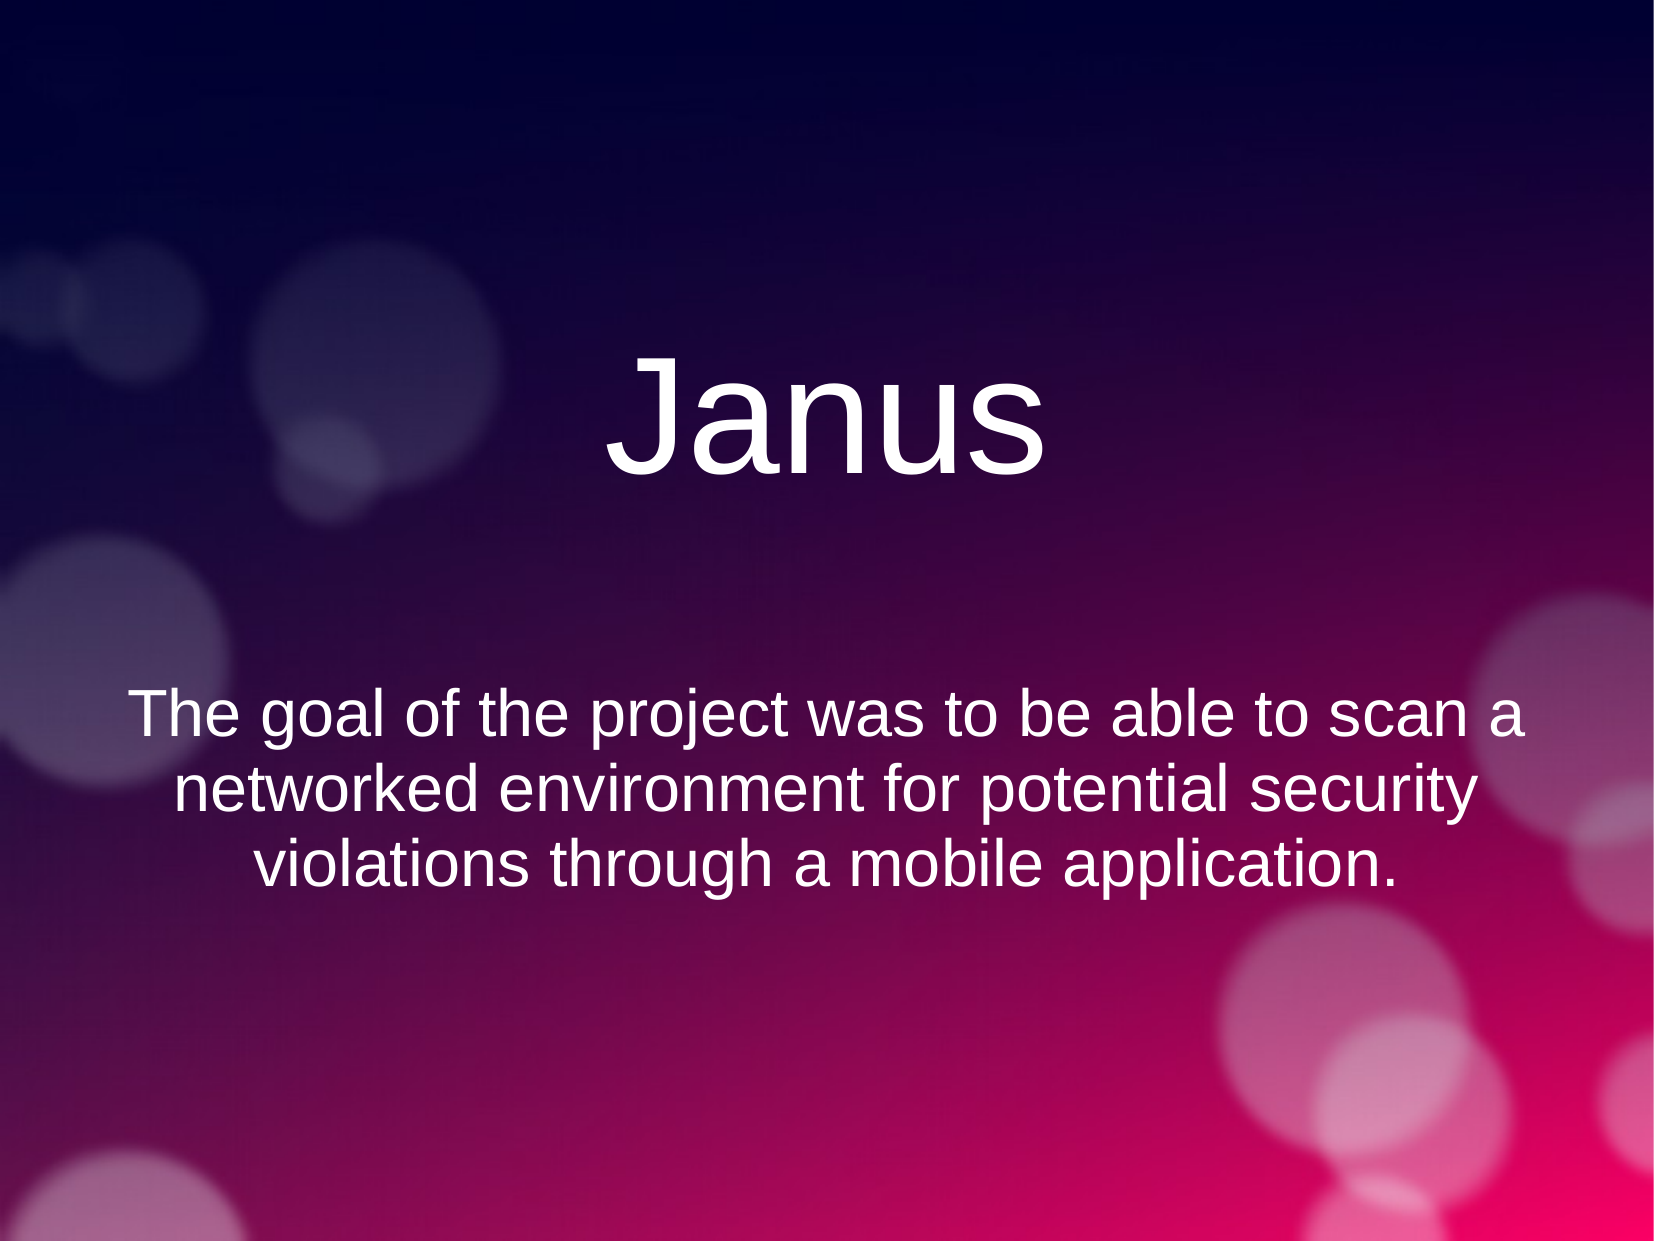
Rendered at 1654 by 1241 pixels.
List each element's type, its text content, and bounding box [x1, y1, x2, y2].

title Janus [82, 312, 1571, 520]
subtitle The goal of the project was to be able to scan a networked environment for potential security violations through a mobile application. [82, 566, 1571, 1010]
picture [0, 0, 1654, 1241]
